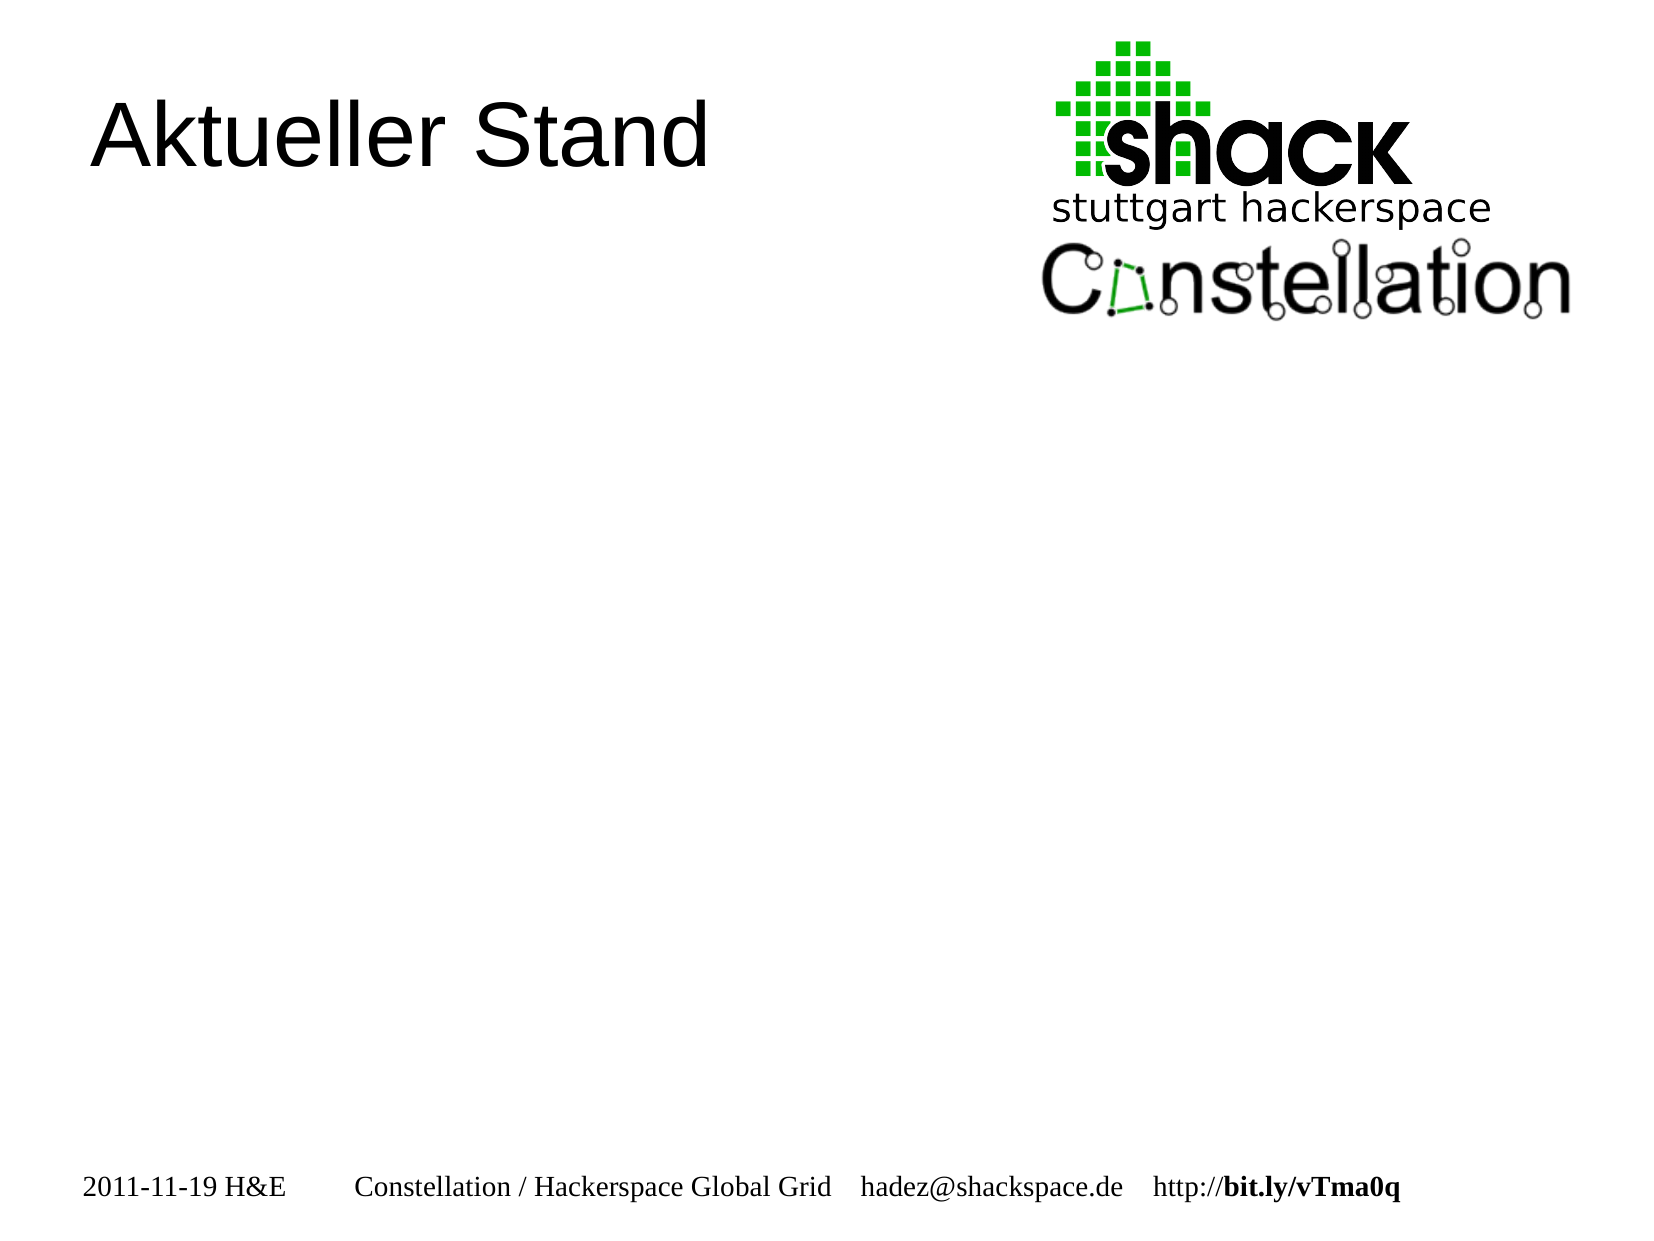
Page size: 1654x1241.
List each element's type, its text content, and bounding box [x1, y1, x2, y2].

picture [1028, 34, 1586, 325]
title Aktueller Stand [90, 30, 1029, 241]
